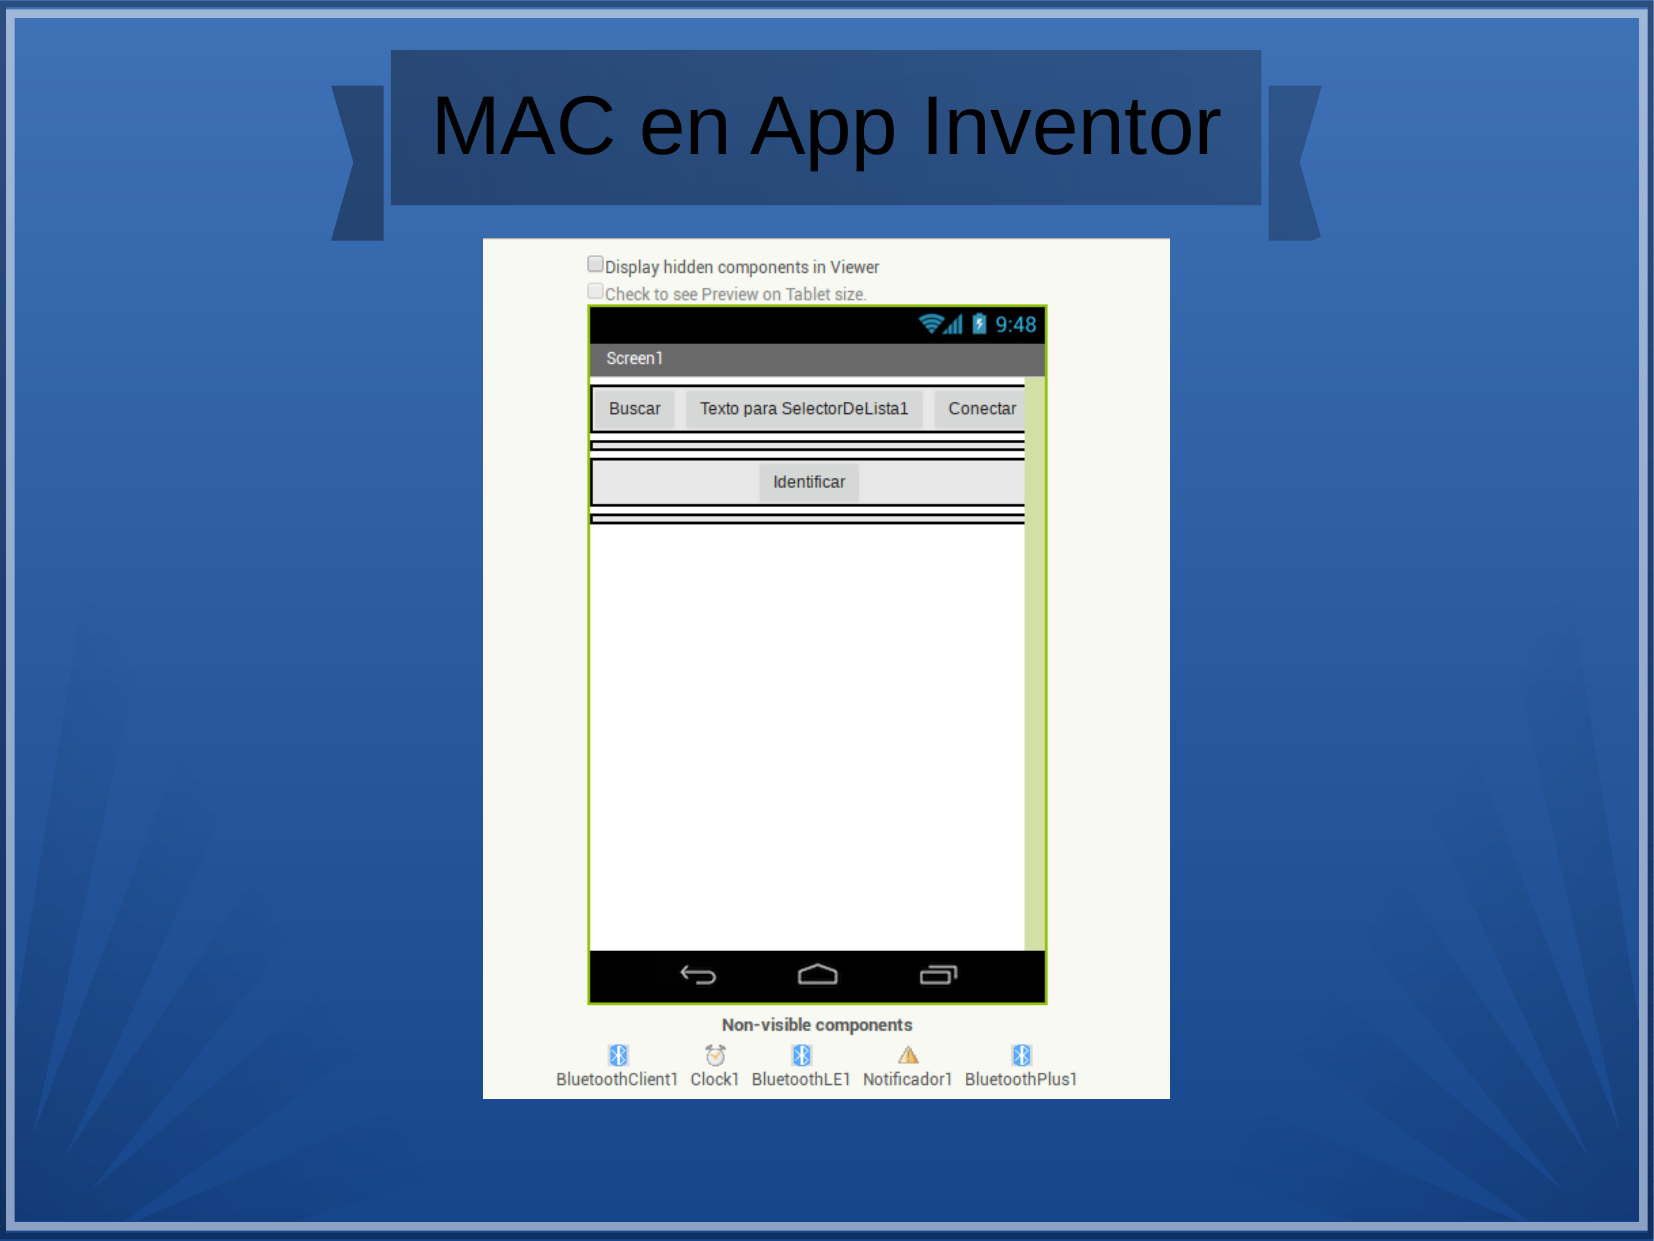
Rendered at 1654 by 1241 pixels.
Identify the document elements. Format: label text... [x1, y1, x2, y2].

title MAC en App Inventor [389, 47, 1264, 205]
picture [483, 238, 1170, 1099]
